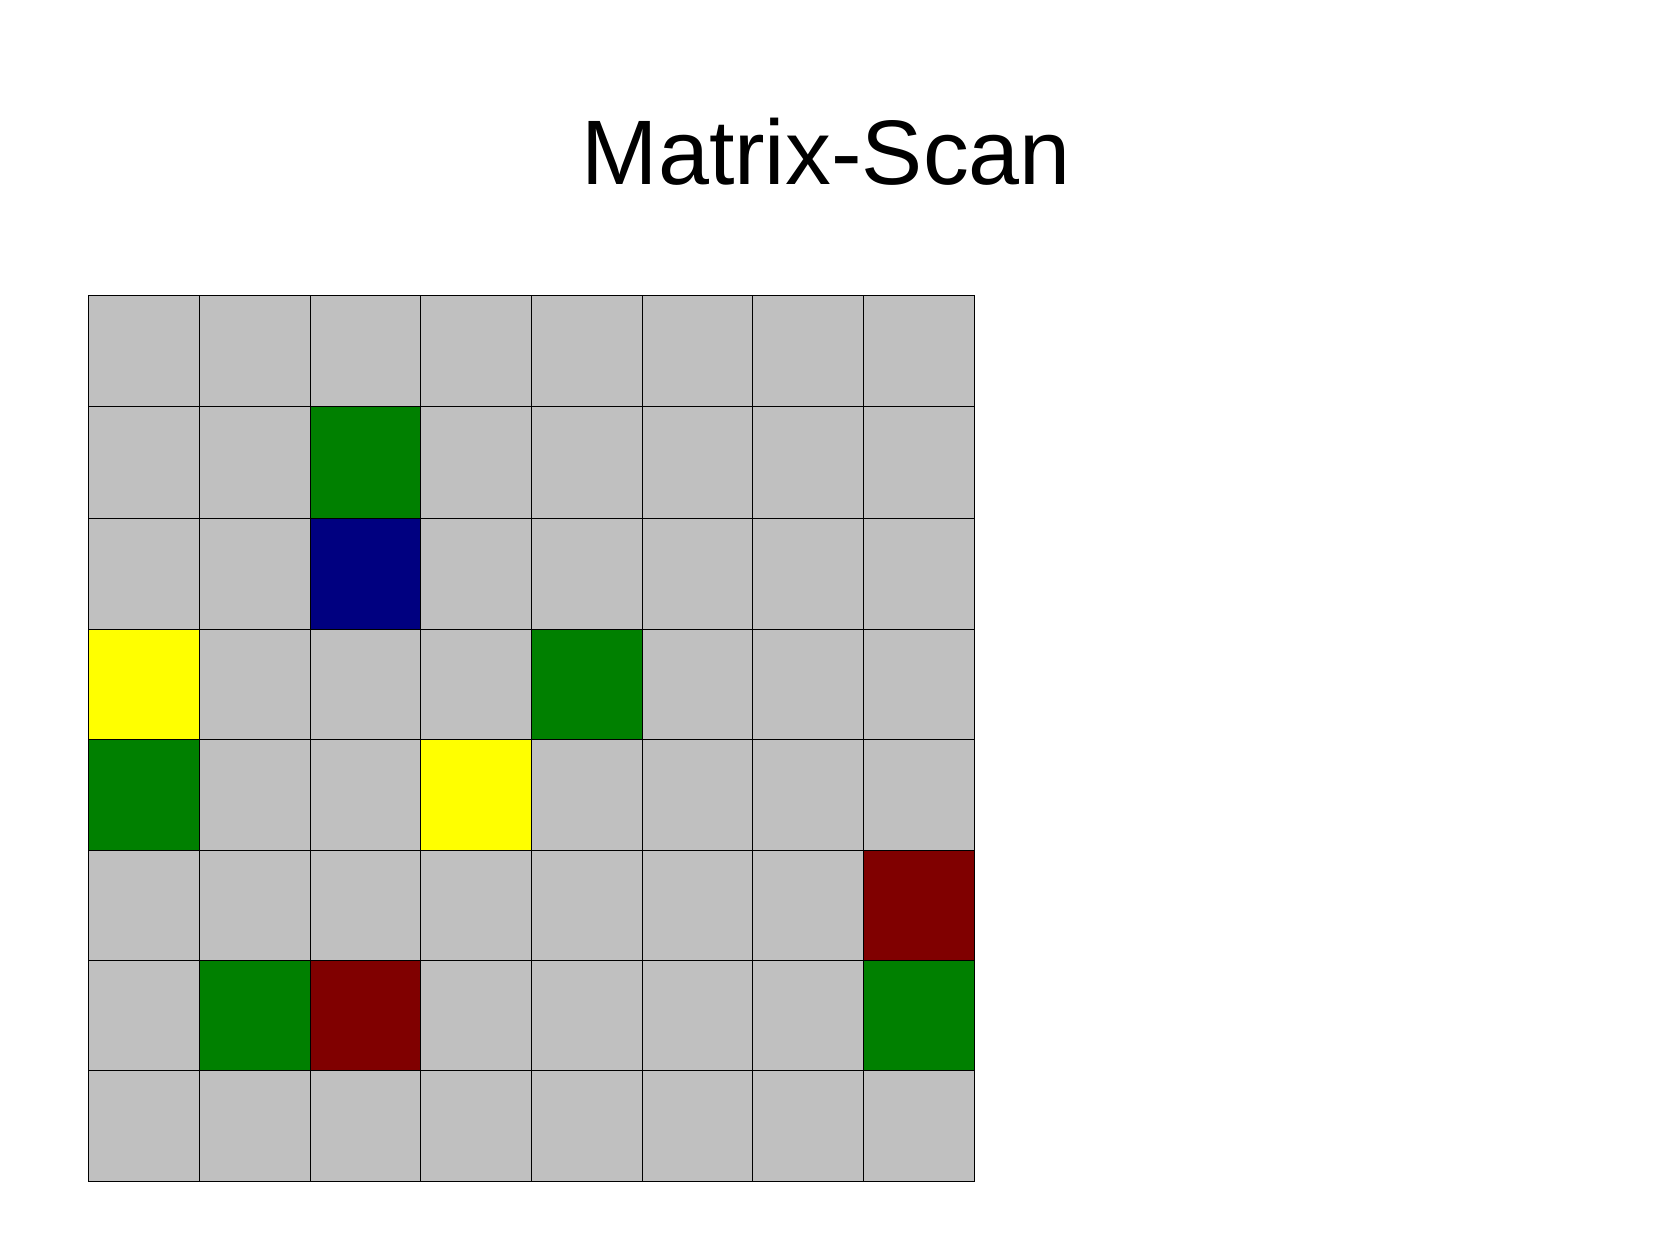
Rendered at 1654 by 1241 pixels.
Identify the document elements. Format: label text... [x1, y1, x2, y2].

table_cell [864, 740, 974, 850]
table_header [643, 296, 752, 406]
table_cell [643, 851, 752, 960]
table_cell [753, 519, 863, 629]
table_cell [311, 630, 420, 739]
table_header [532, 296, 642, 406]
table_cell [421, 851, 531, 960]
table_cell [89, 740, 199, 850]
table_cell [643, 961, 752, 1070]
table_cell [421, 407, 531, 518]
table_cell [89, 851, 199, 960]
table_header [864, 296, 974, 406]
table_cell [864, 519, 974, 629]
table_cell [532, 961, 642, 1070]
table_cell [89, 630, 199, 739]
table_cell [532, 740, 642, 850]
table_cell [753, 851, 863, 960]
table_cell [643, 630, 752, 739]
table_cell [532, 519, 642, 629]
table_cell [200, 1071, 310, 1181]
table_cell [864, 407, 974, 518]
table_cell [753, 407, 863, 518]
table_cell [421, 1071, 531, 1181]
table_cell [864, 1071, 974, 1181]
table_cell [753, 740, 863, 850]
table_cell [200, 519, 310, 629]
table_cell [89, 519, 199, 629]
table_cell [532, 851, 642, 960]
table_cell [864, 630, 974, 739]
table_cell [311, 740, 420, 850]
table_cell [421, 519, 531, 629]
table_cell [421, 961, 531, 1070]
table_cell [421, 740, 531, 850]
table_cell [421, 630, 531, 739]
table_header [753, 296, 863, 406]
table_cell [200, 740, 310, 850]
table_cell [311, 851, 420, 960]
table_cell [89, 1071, 199, 1181]
table_cell [532, 407, 642, 518]
table_cell [864, 851, 974, 960]
table_cell [89, 961, 199, 1070]
table_cell [200, 851, 310, 960]
table_cell [532, 1071, 642, 1181]
table_cell [643, 407, 752, 518]
table_cell [864, 961, 974, 1070]
title Matrix-Scan [82, 49, 1571, 257]
table_header [421, 296, 531, 406]
table_cell [311, 407, 420, 518]
table_cell [89, 407, 199, 518]
table_cell [753, 630, 863, 739]
table_cell [200, 961, 310, 1070]
table_cell [753, 1071, 863, 1181]
table_cell [753, 961, 863, 1070]
table_header [311, 296, 420, 406]
table_cell [532, 630, 642, 739]
table_cell [311, 1071, 420, 1181]
table_cell [311, 961, 420, 1070]
table_header [200, 296, 310, 406]
table_header [89, 296, 199, 406]
table_cell [643, 740, 752, 850]
table_cell [200, 407, 310, 518]
table_cell [311, 519, 420, 629]
table_cell [200, 630, 310, 739]
table_cell [643, 1071, 752, 1181]
table_cell [643, 519, 752, 629]
